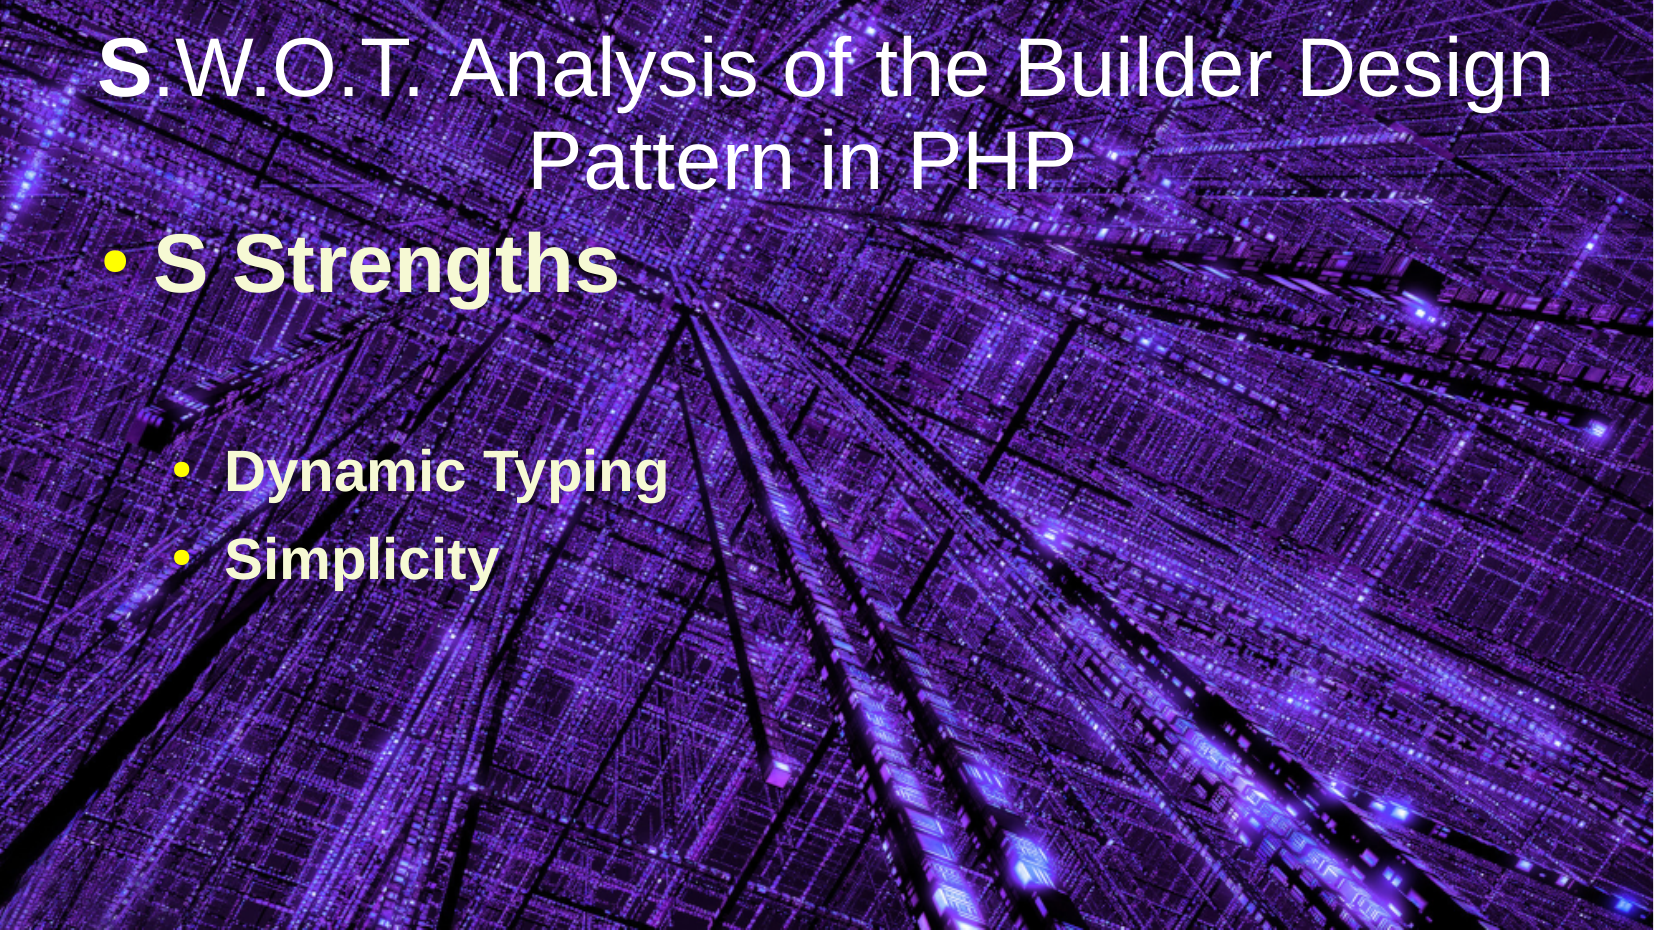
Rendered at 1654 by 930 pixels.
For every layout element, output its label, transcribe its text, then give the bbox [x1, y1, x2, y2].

picture [0, 0, 1654, 930]
title S.W.O.T. Analysis of the Builder Design Pattern in PHP [82, 21, 1571, 208]
list S Strengths Dynamic Typing Simplicity [82, 217, 1571, 757]
